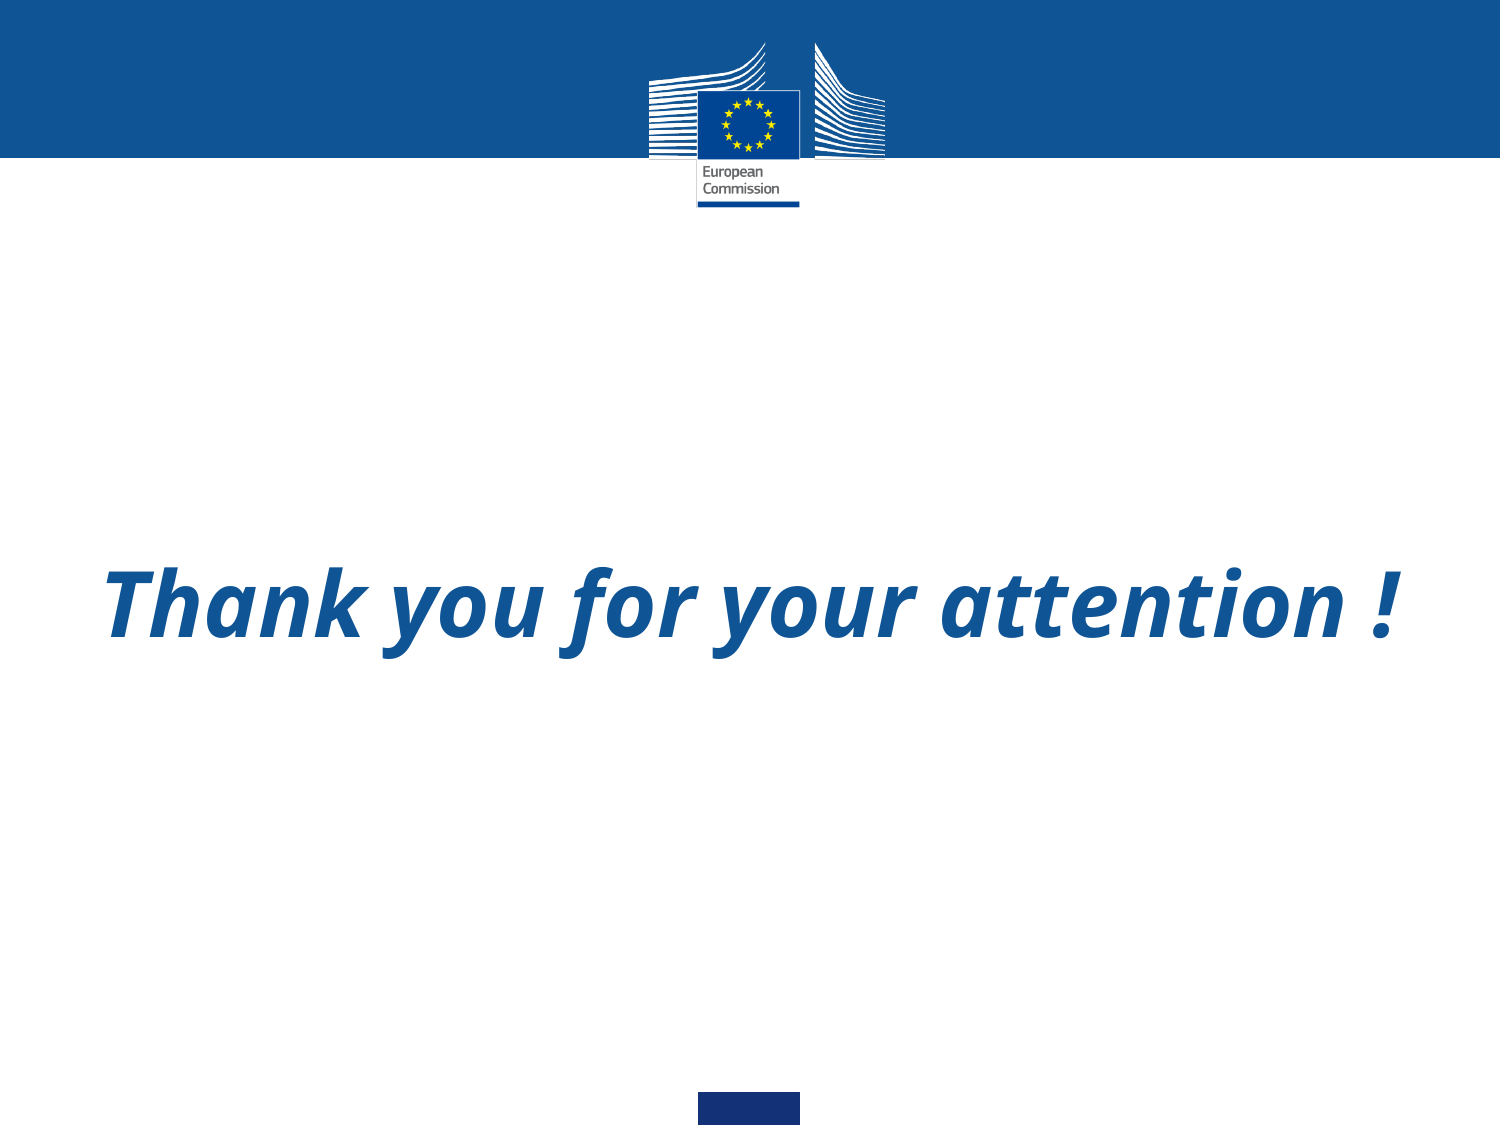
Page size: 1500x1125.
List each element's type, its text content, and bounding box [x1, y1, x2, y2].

title Thank you for your attention ! [65, 494, 1435, 709]
picture [649, 42, 885, 208]
